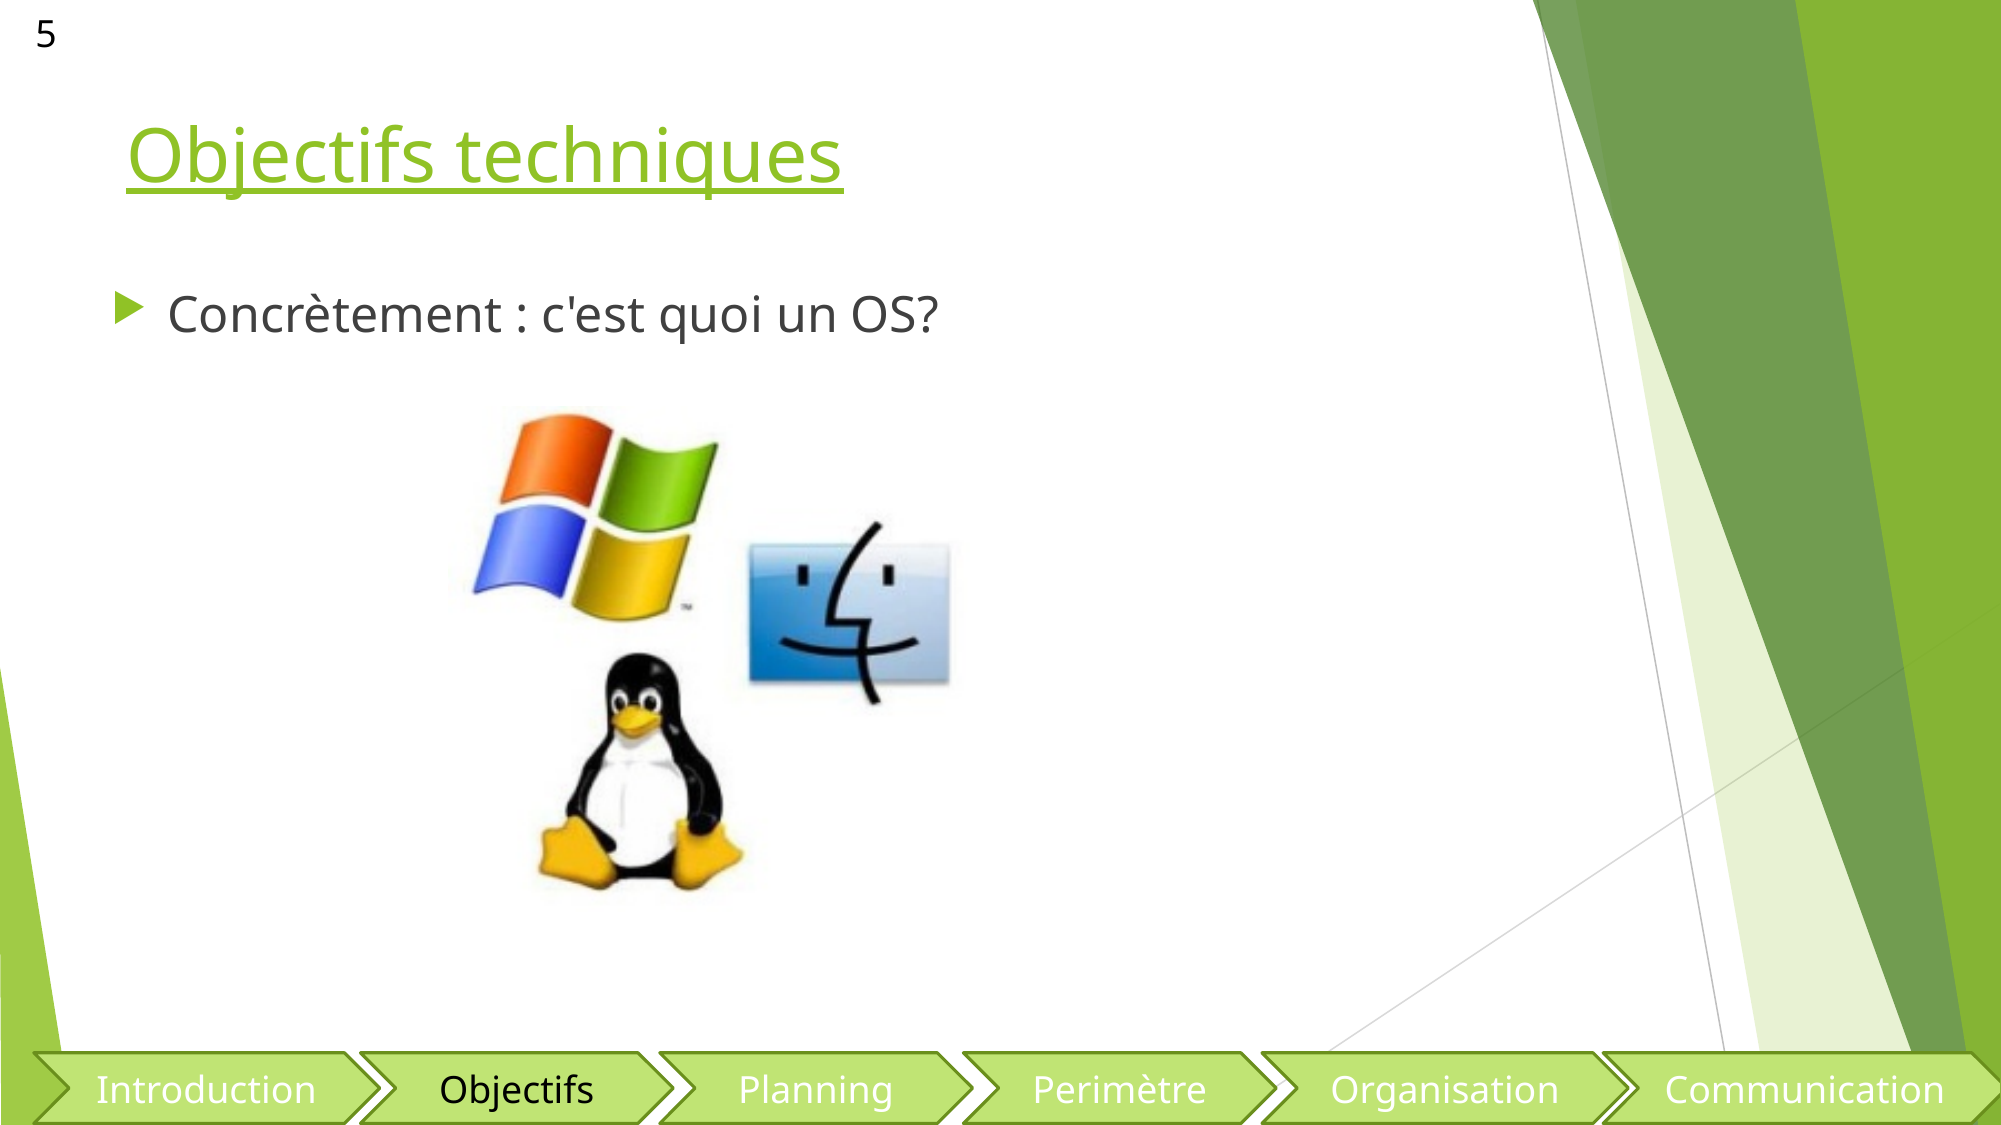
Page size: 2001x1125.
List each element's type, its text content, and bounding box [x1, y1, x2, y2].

list Concrètement : c'est quoi un OS? [96, 275, 1347, 912]
text_box Objectifs [360, 1052, 674, 1124]
text_box Introduction [33, 1052, 380, 1124]
text_box Perimètre [963, 1052, 1277, 1124]
text_box Planning [659, 1052, 973, 1124]
text_box Organisation [1261, 1052, 1629, 1124]
title Objectifs techniques [111, 99, 1522, 317]
text_box Communication [1603, 1052, 2000, 1124]
picture [448, 406, 970, 912]
